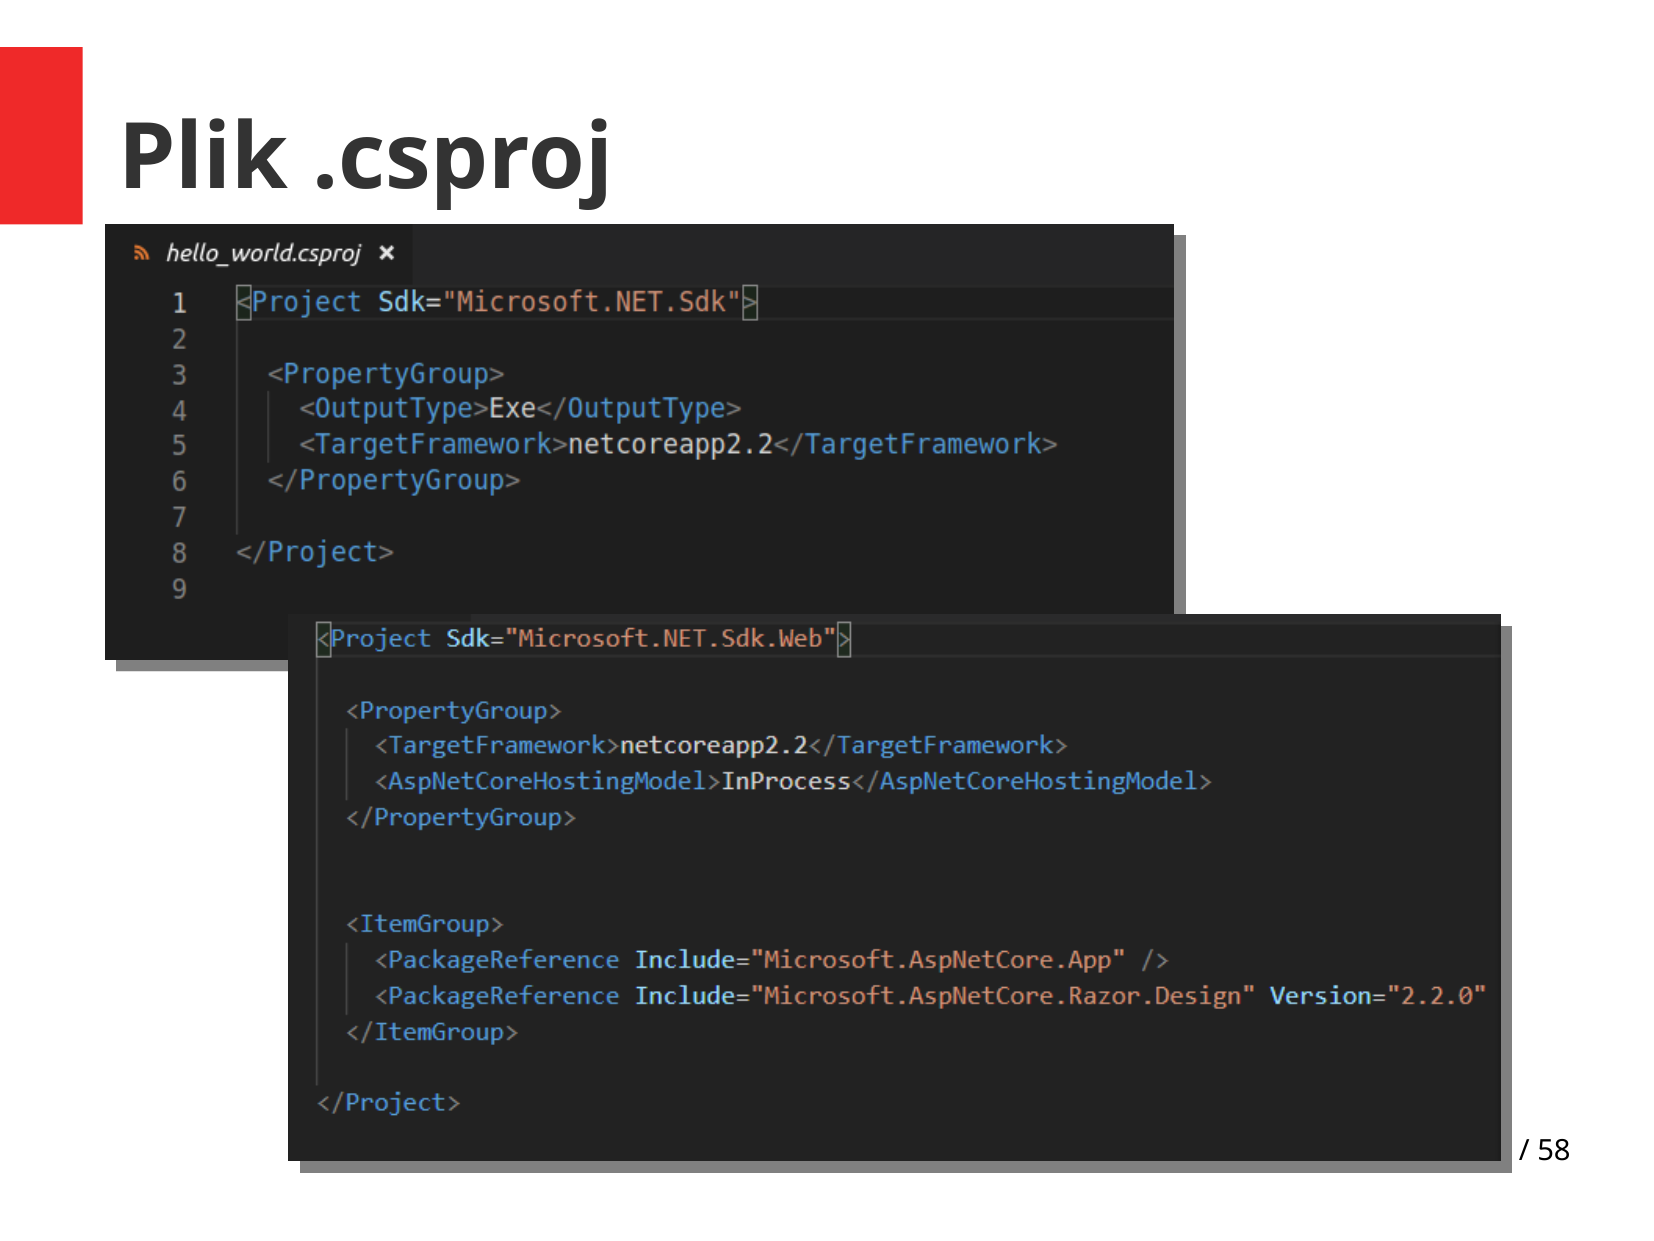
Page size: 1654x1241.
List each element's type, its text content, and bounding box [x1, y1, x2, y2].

title Plik .csproj [118, 49, 1571, 257]
picture [105, 224, 1501, 1161]
